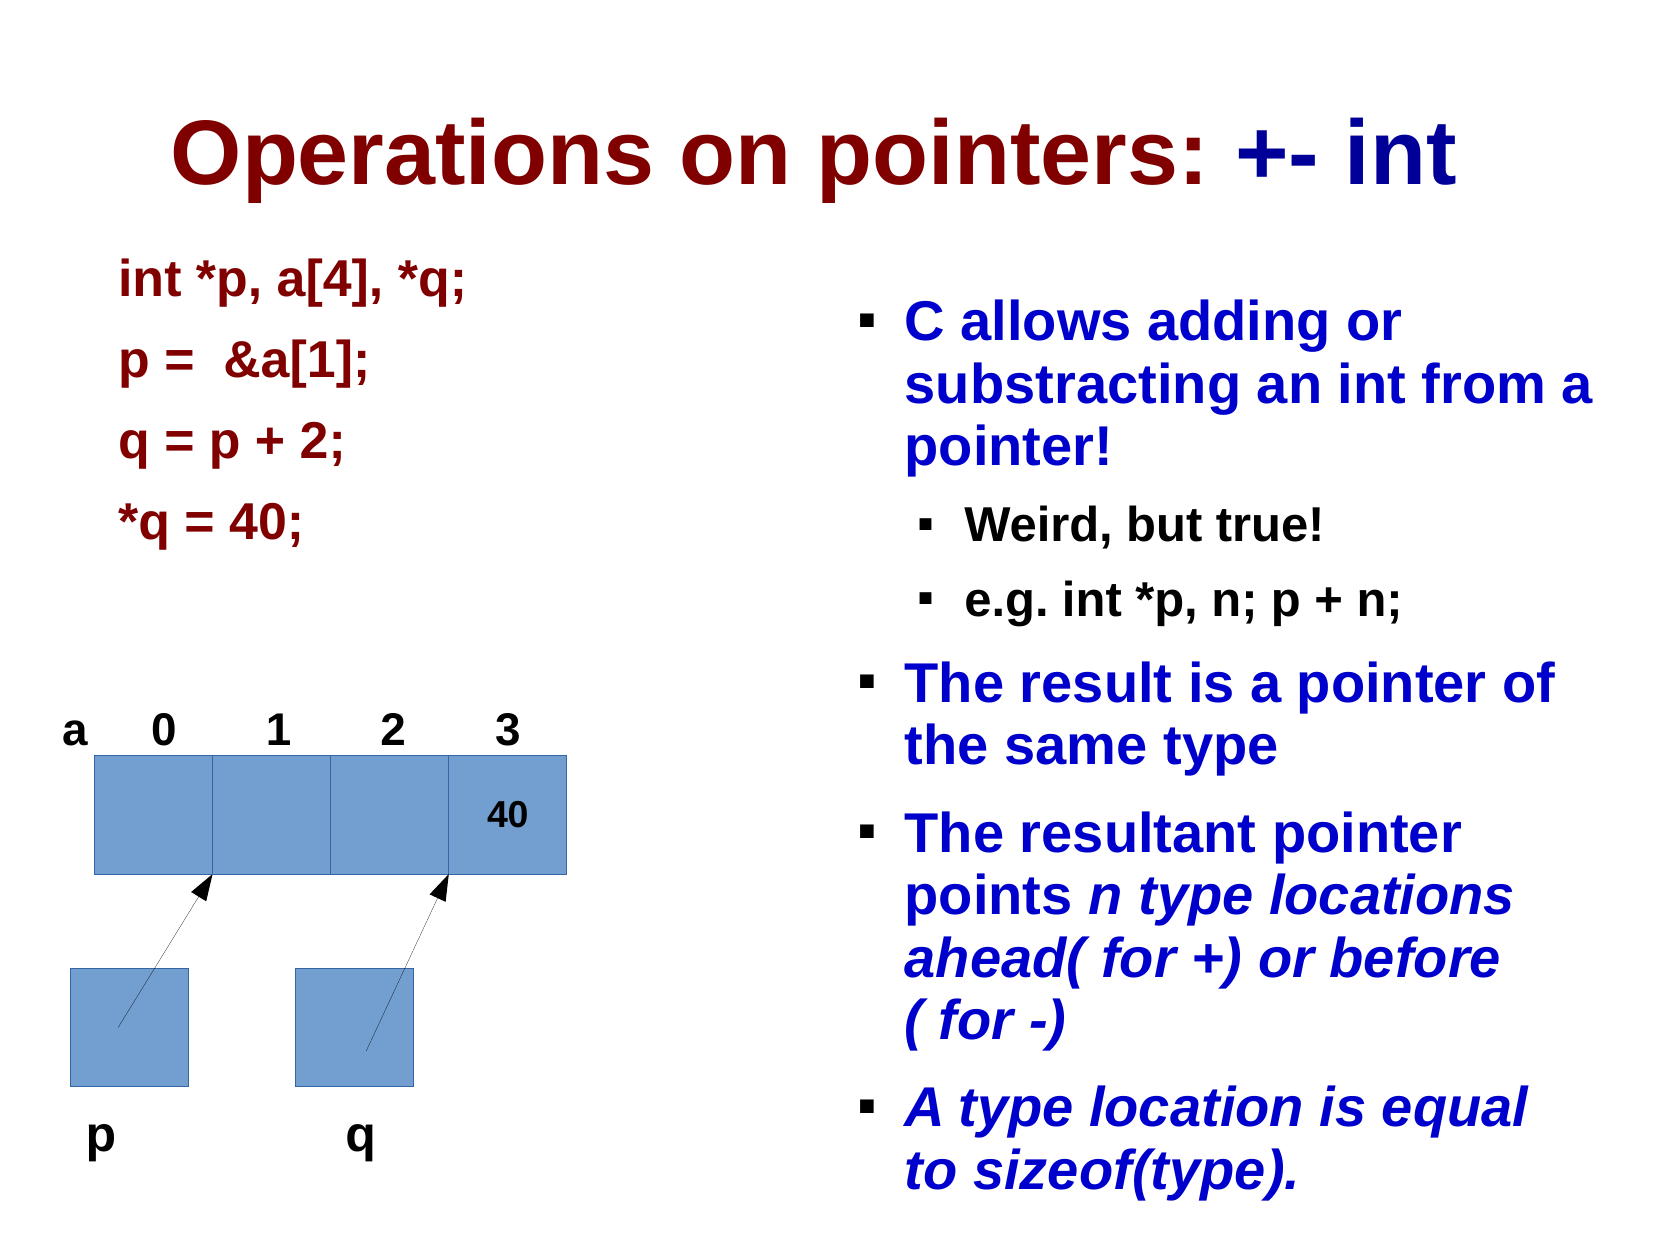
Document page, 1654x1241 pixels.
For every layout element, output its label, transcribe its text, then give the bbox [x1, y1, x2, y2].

text_box a 0 1 2 3 [47, 696, 579, 763]
text_box [70, 968, 189, 1087]
text_box [295, 968, 414, 1087]
text_box p [70, 1098, 130, 1229]
text_box q [330, 1098, 390, 1229]
list C allows adding or substracting an int from a pointer! Weird, but true! e.g. int *p, n; p + n; The result is a pointer of the same type The resultant pointer points n type locations ahead( for +) or before ( for -) A type location is equal to sizeof(type). [845, 290, 1595, 1205]
list int *p, a[4], *q; p = &a[1]; q = p + 2; *q = 40; [118, 249, 508, 556]
title Operations on pointers: +- int [82, 49, 1571, 257]
text_box [94, 763, 448, 875]
text_box 40 [448, 763, 567, 875]
